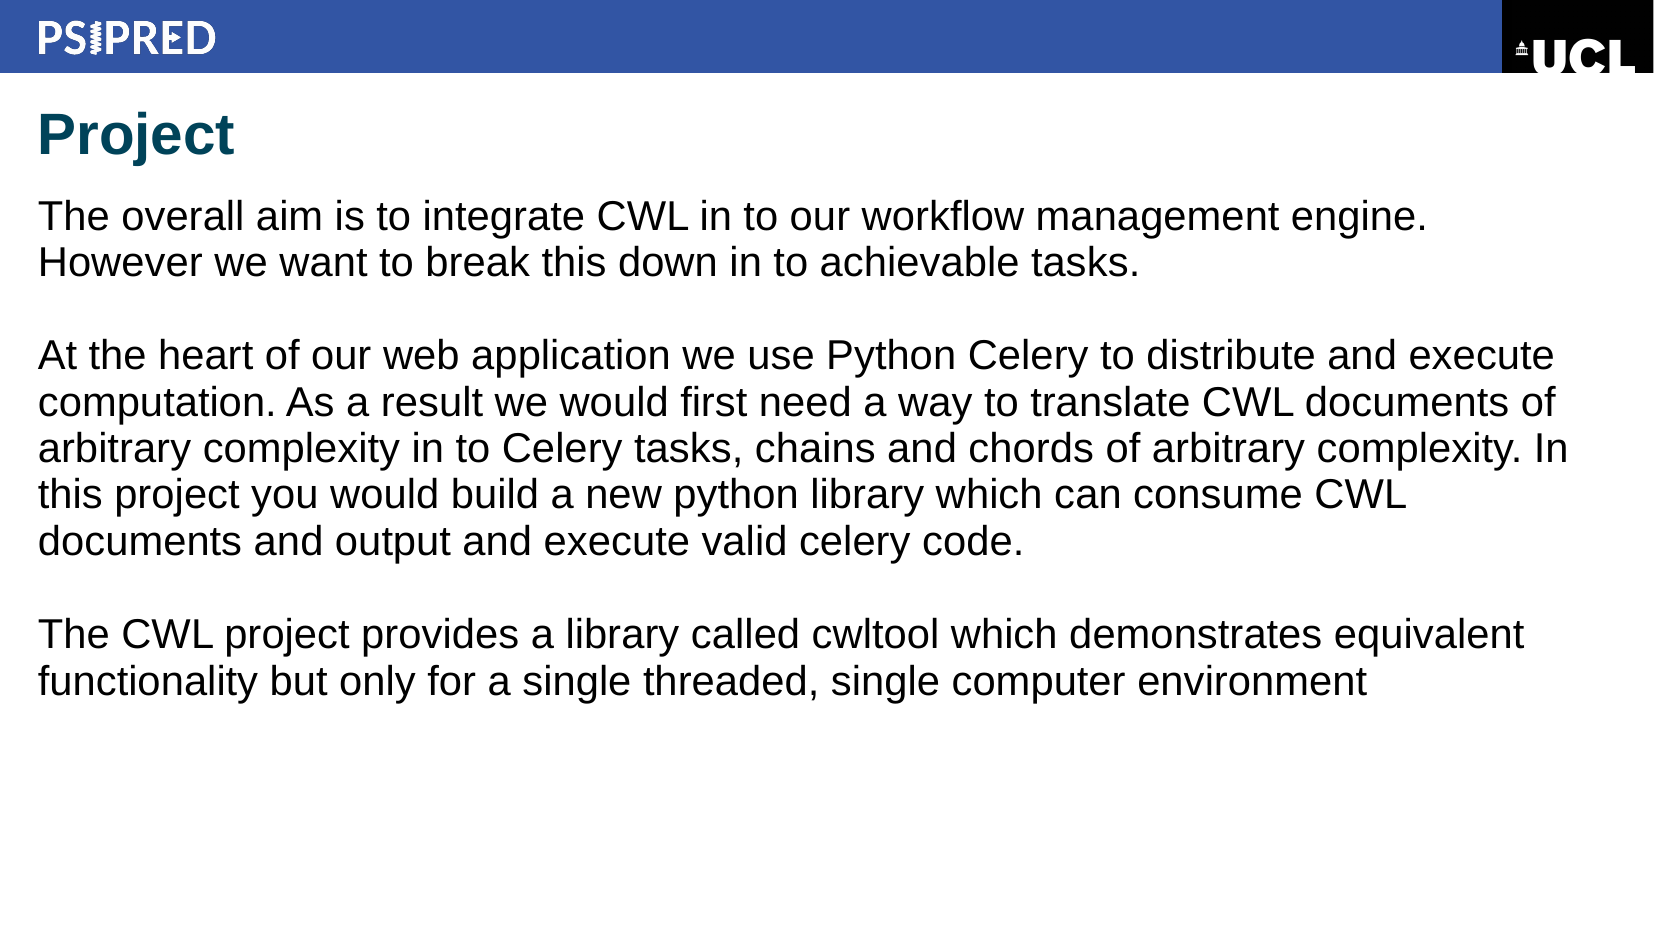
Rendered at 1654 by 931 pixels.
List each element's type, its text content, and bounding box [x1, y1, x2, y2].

picture [30, 14, 224, 61]
picture [1502, 0, 1654, 73]
text_box Project The overall aim is to integrate CWL in to our workflow management engine. However we want to break this down in to achievable tasks. At the heart of our web application we use Python Celery to distribute and execute computation. As a result we would first need a way to translate CWL documents of arbitrary complexity in to Celery tasks, chains and chords of arbitrary complexity. In this project you would build a new python library which can consume CWL documents and output and execute valid celery code. The CWL project provides a library called cwltool which demonstrates equivalent functionality but only for a single threaded, single computer environment [23, 94, 1619, 931]
